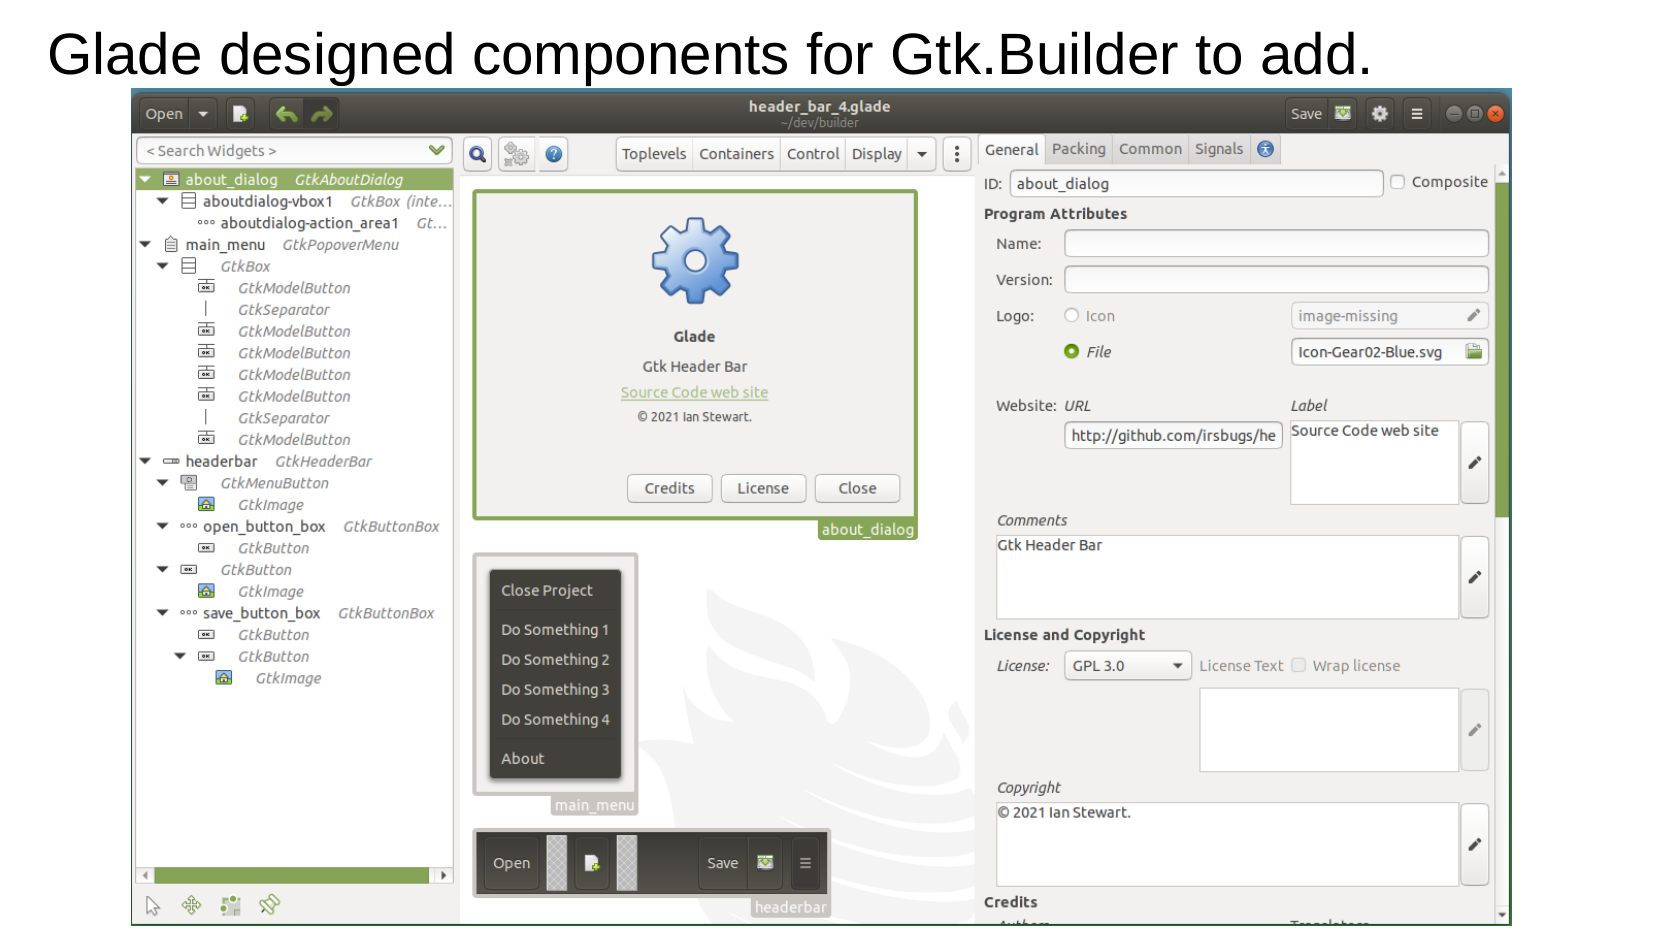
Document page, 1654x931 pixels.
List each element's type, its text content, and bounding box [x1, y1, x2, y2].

picture [131, 88, 1512, 926]
title Glade designed components for Gtk.Builder to add. [47, 16, 1571, 92]
